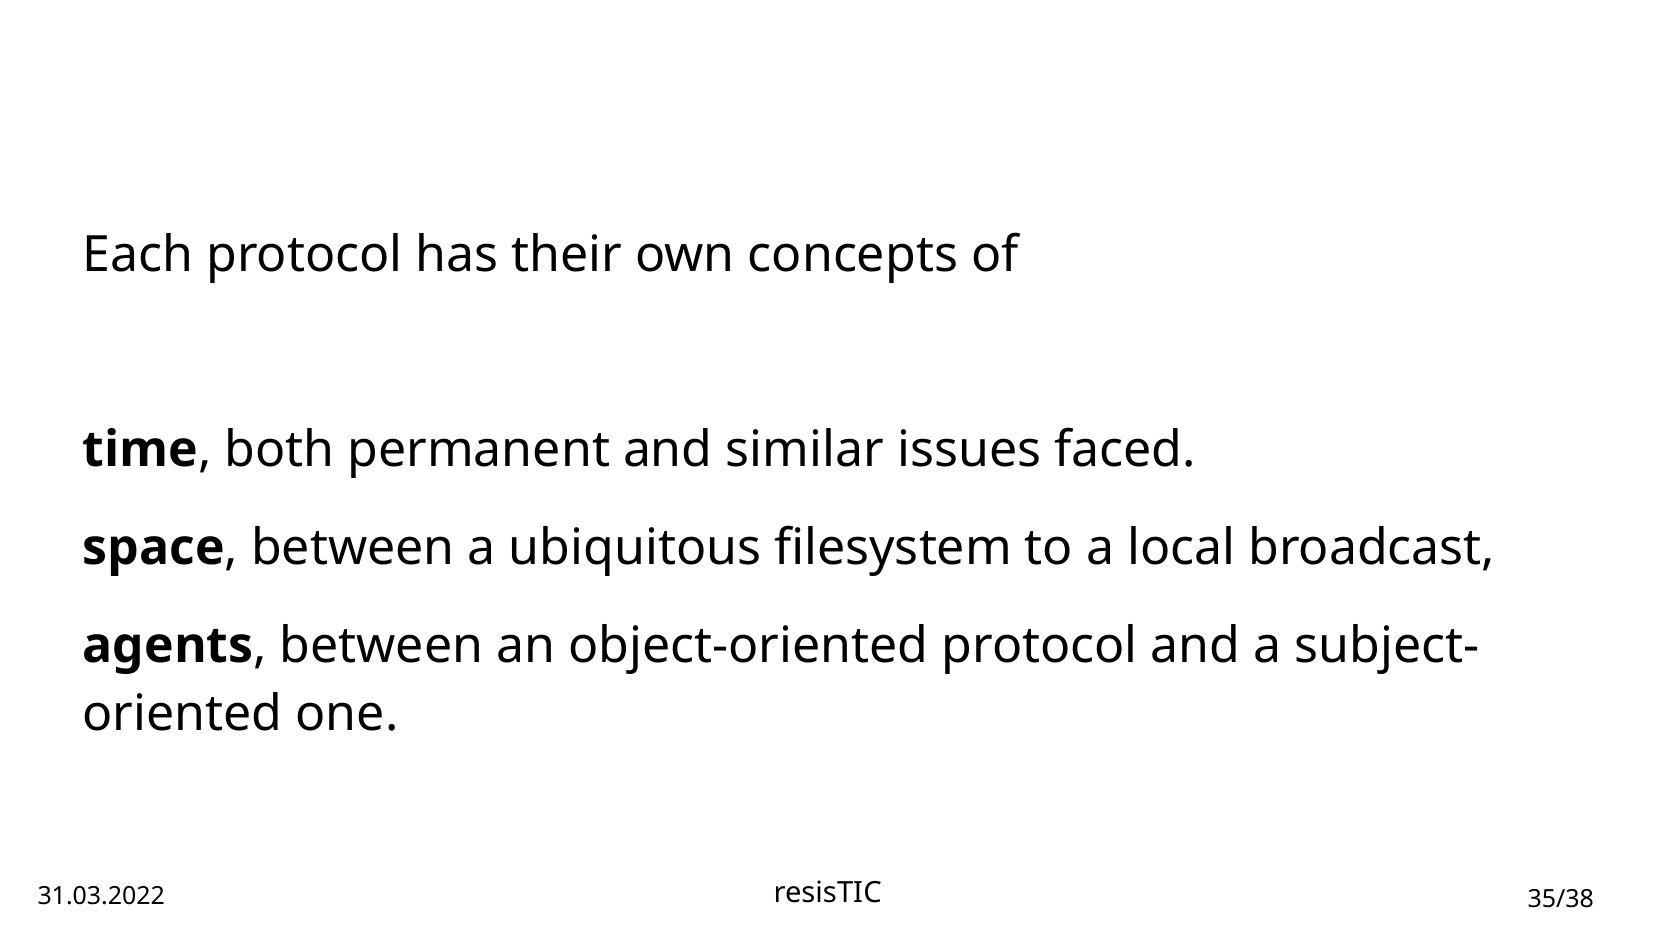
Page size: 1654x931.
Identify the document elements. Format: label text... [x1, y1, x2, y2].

list Each protocol has their own concepts of time, both permanent and similar issues faced. space, between a ubiquitous filesystem to a local broadcast, agents, between an object-oriented protocol and a subject-oriented one. [82, 217, 1571, 758]
text_box 35/38 [1383, 873, 1609, 919]
